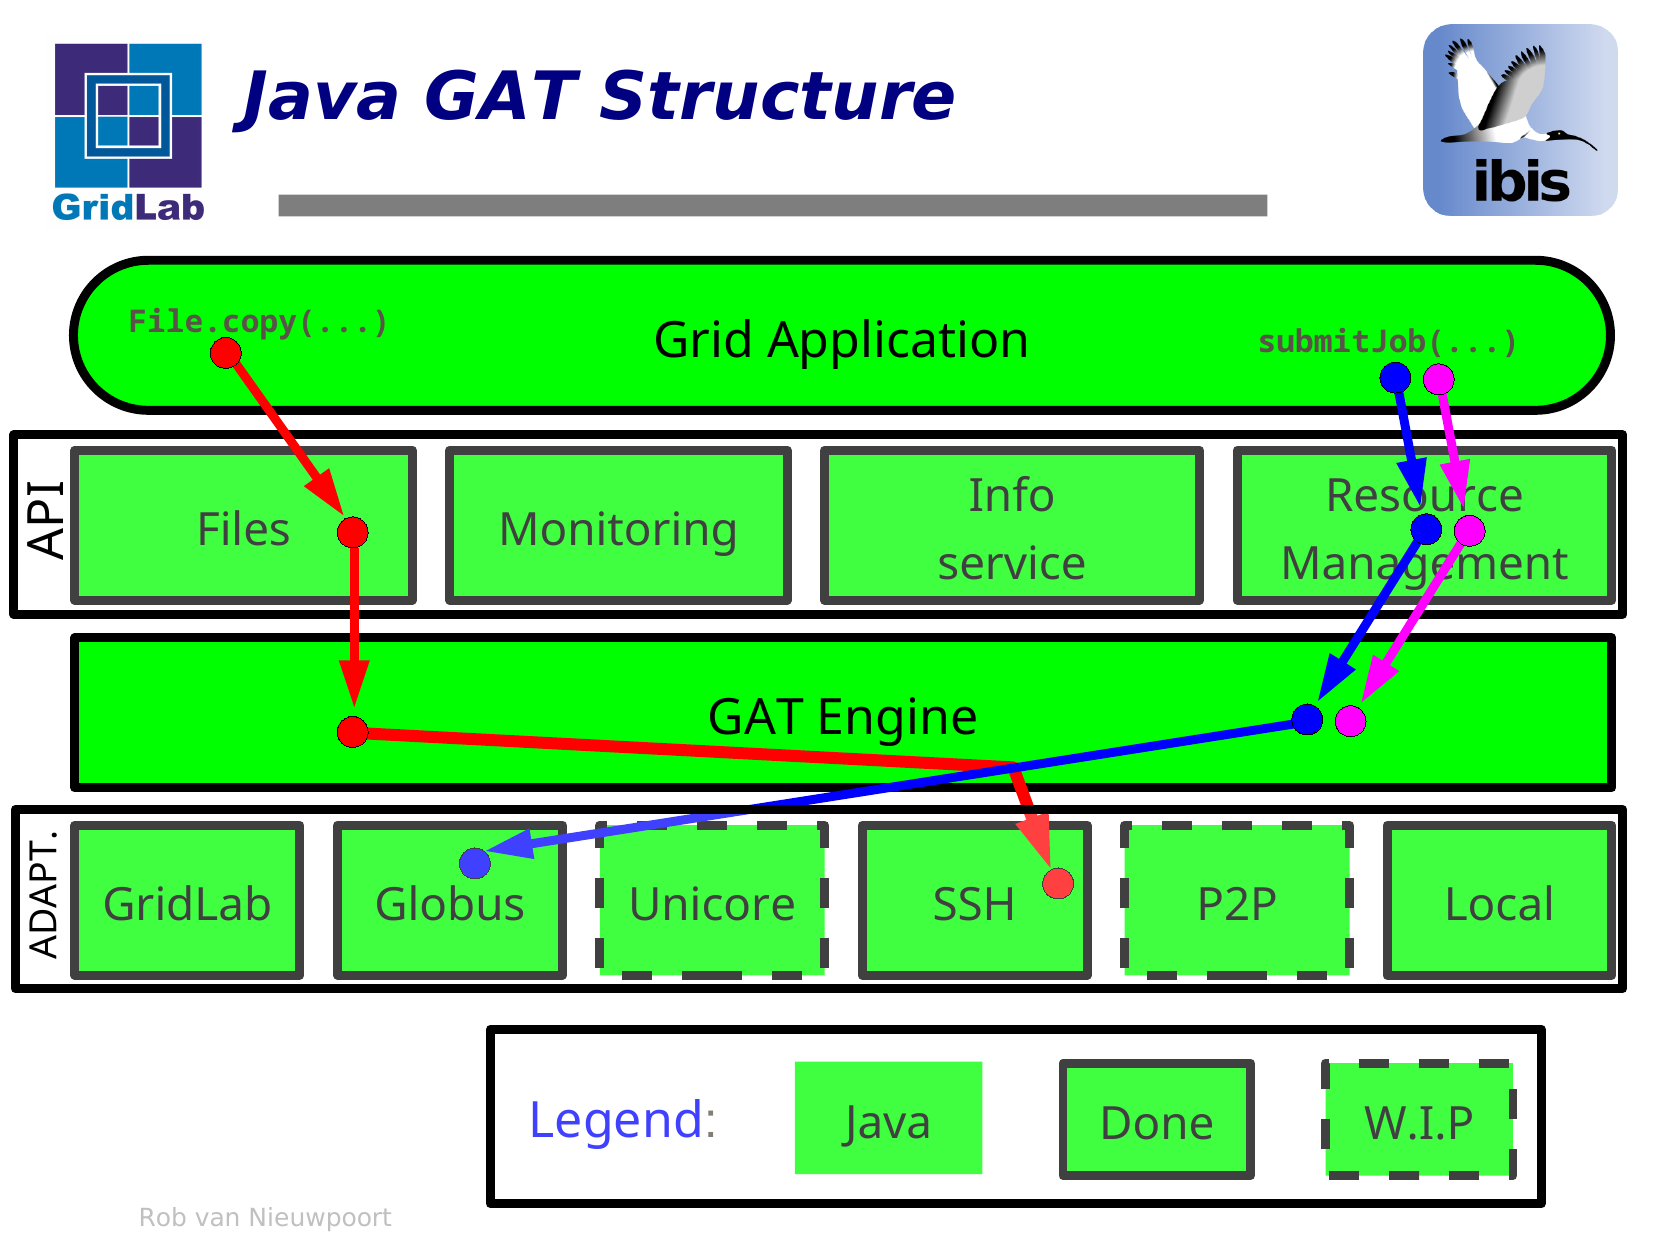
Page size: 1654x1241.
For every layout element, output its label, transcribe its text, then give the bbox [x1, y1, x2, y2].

text_box File.copy(...) [128, 295, 392, 332]
text_box ADAPT. [12, 806, 83, 985]
text_box [337, 716, 369, 748]
text_box [1423, 363, 1455, 395]
text_box [1335, 705, 1367, 737]
text_box API [4, 431, 76, 610]
text_box [13, 434, 1623, 615]
text_box [210, 337, 242, 369]
picture [45, 34, 211, 230]
text_box [1379, 362, 1411, 394]
text_box submitJob(...) [1257, 315, 1521, 352]
title Java GAT Structure [243, 0, 1280, 187]
text_box Grid Application [73, 260, 1611, 411]
text_box GAT Engine [74, 637, 1612, 788]
text_box [1291, 703, 1323, 735]
text_box [490, 1029, 1542, 1204]
picture [1423, 24, 1618, 216]
text_box [15, 809, 1623, 989]
